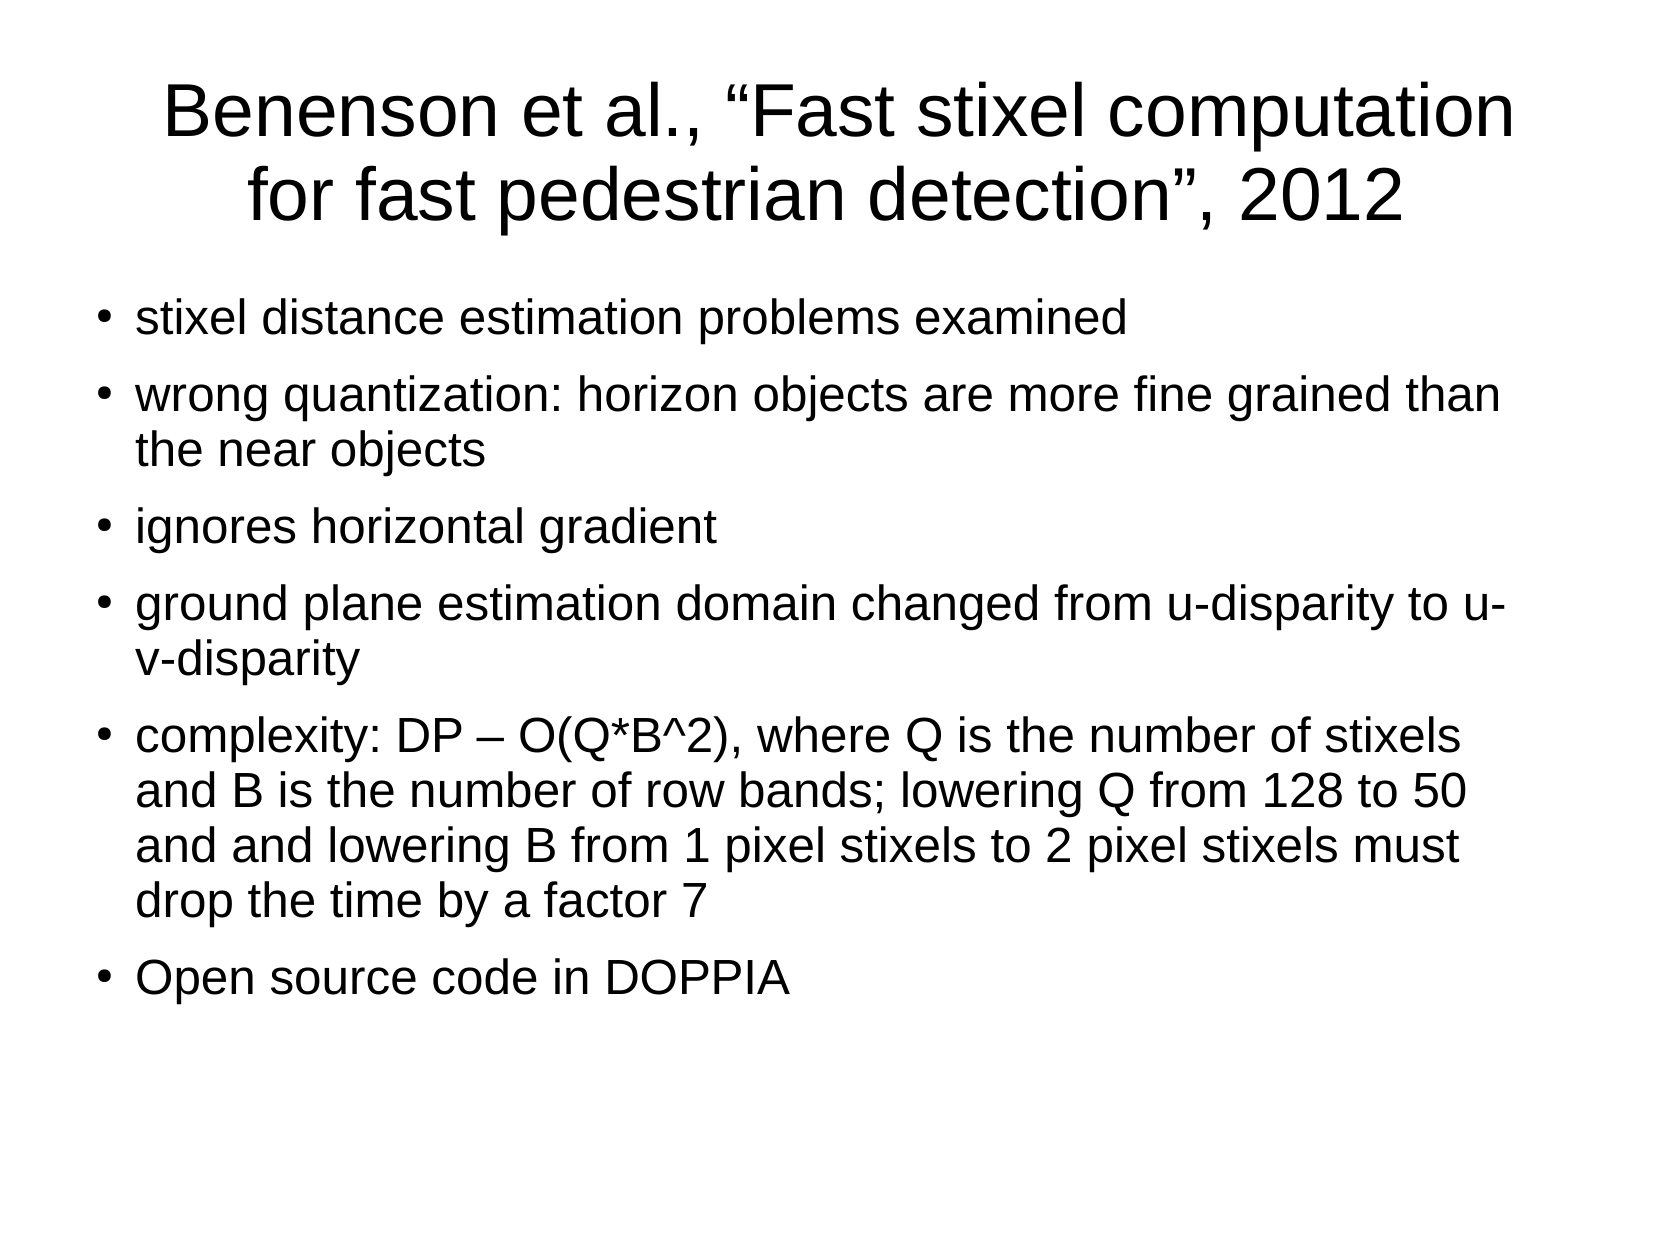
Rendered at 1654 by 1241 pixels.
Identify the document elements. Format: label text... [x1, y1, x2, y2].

title Benenson et al., “Fast stixel computation for fast pedestrian detection”, 2012 [82, 49, 1571, 257]
list stixel distance estimation problems examined wrong quantization: horizon objects are more fine grained than the near objects ignores horizontal gradient ground plane estimation domain changed from u-disparity to u-v-disparity complexity: DP – O(Q*B^2), where Q is the number of stixels and B is the number of row bands; lowering Q from 128 to 50 and and lowering B from 1 pixel stixels to 2 pixel stixels must drop the time by a factor 7 Open source code in DOPPIA [82, 290, 1538, 1010]
